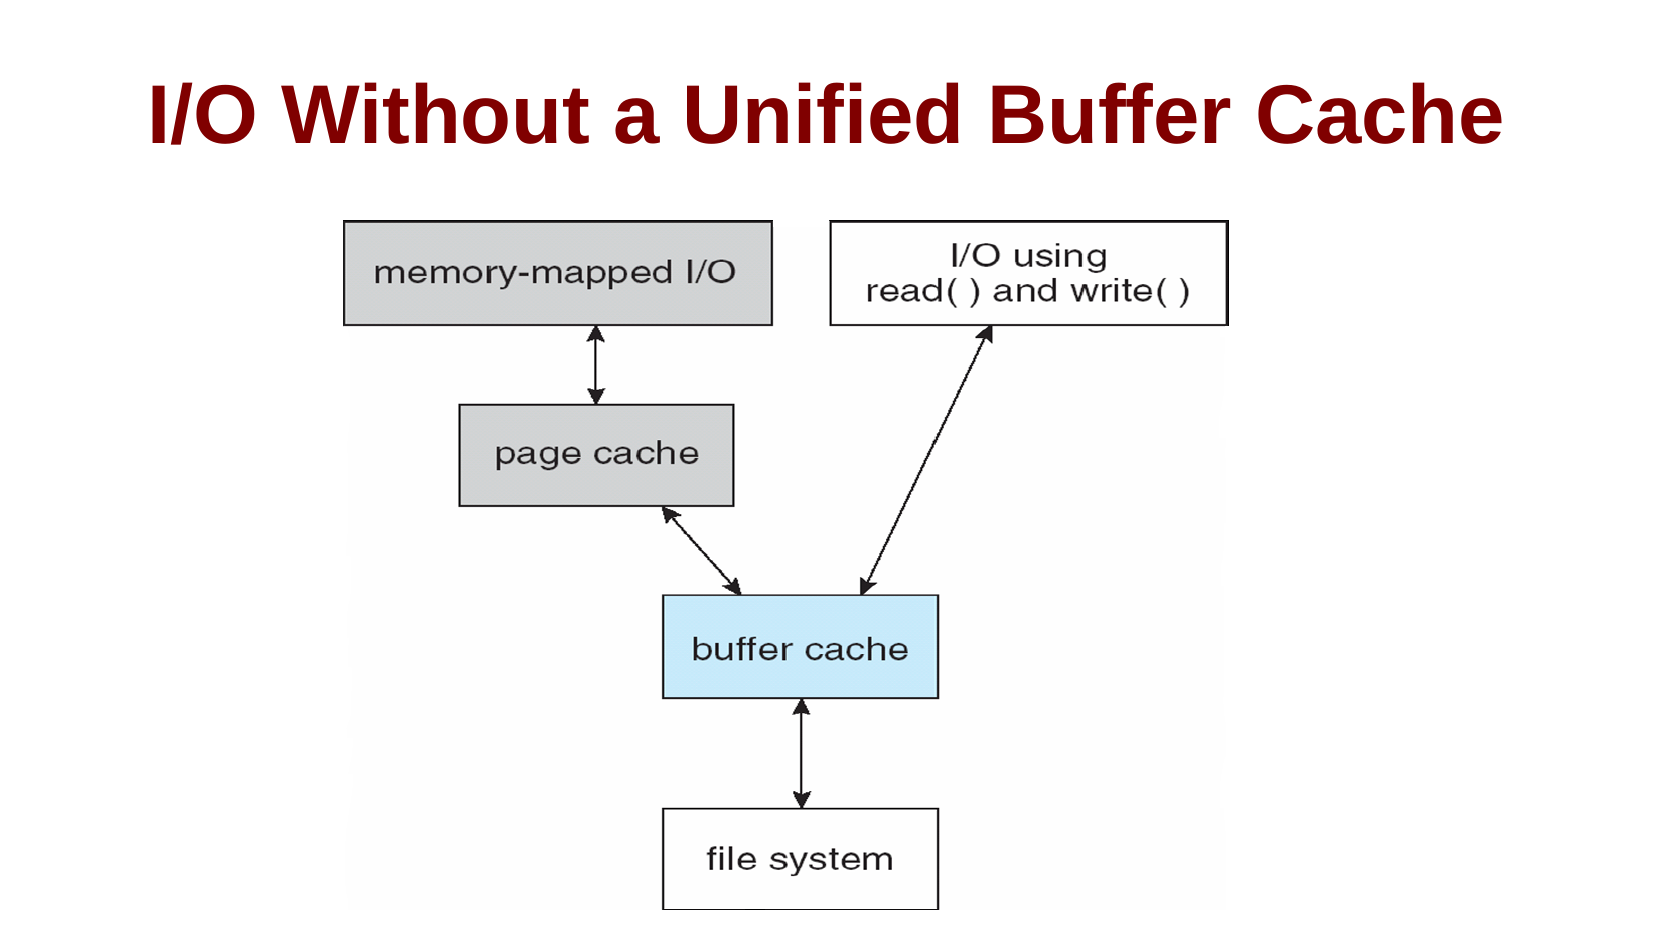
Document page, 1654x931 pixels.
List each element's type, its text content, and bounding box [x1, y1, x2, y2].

title I/O Without a Unified Buffer Cache [82, 37, 1571, 193]
picture [342, 219, 1232, 910]
